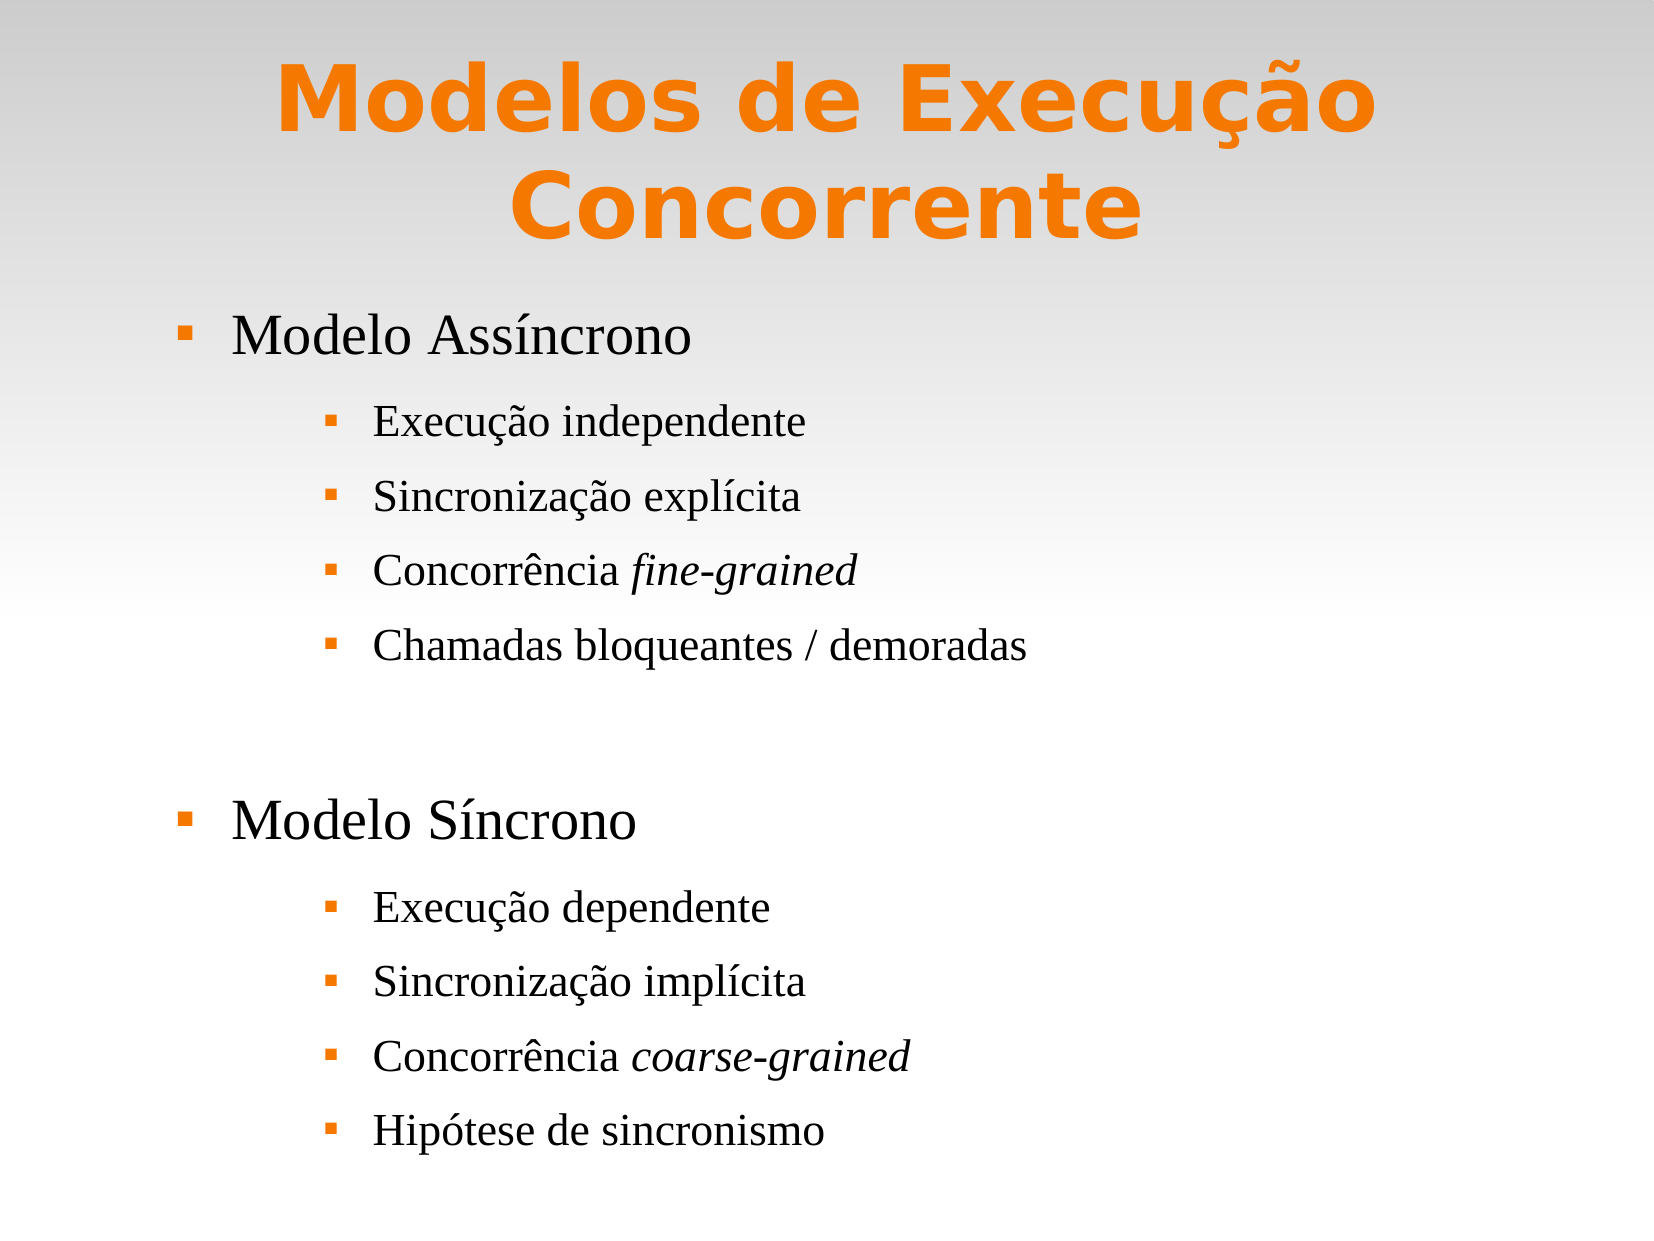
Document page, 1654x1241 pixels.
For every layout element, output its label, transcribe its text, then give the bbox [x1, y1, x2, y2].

title Modelos de Execução Concorrente [82, 45, 1571, 261]
list Modelo Assíncrono Execução independente Sincronização explícita Concorrência fine-grained Chamadas bloqueantes / demoradas Modelo Síncrono Execução dependente Sincronização implícita Concorrência coarse-grained Hipótese de sincronismo [89, 302, 1463, 1212]
